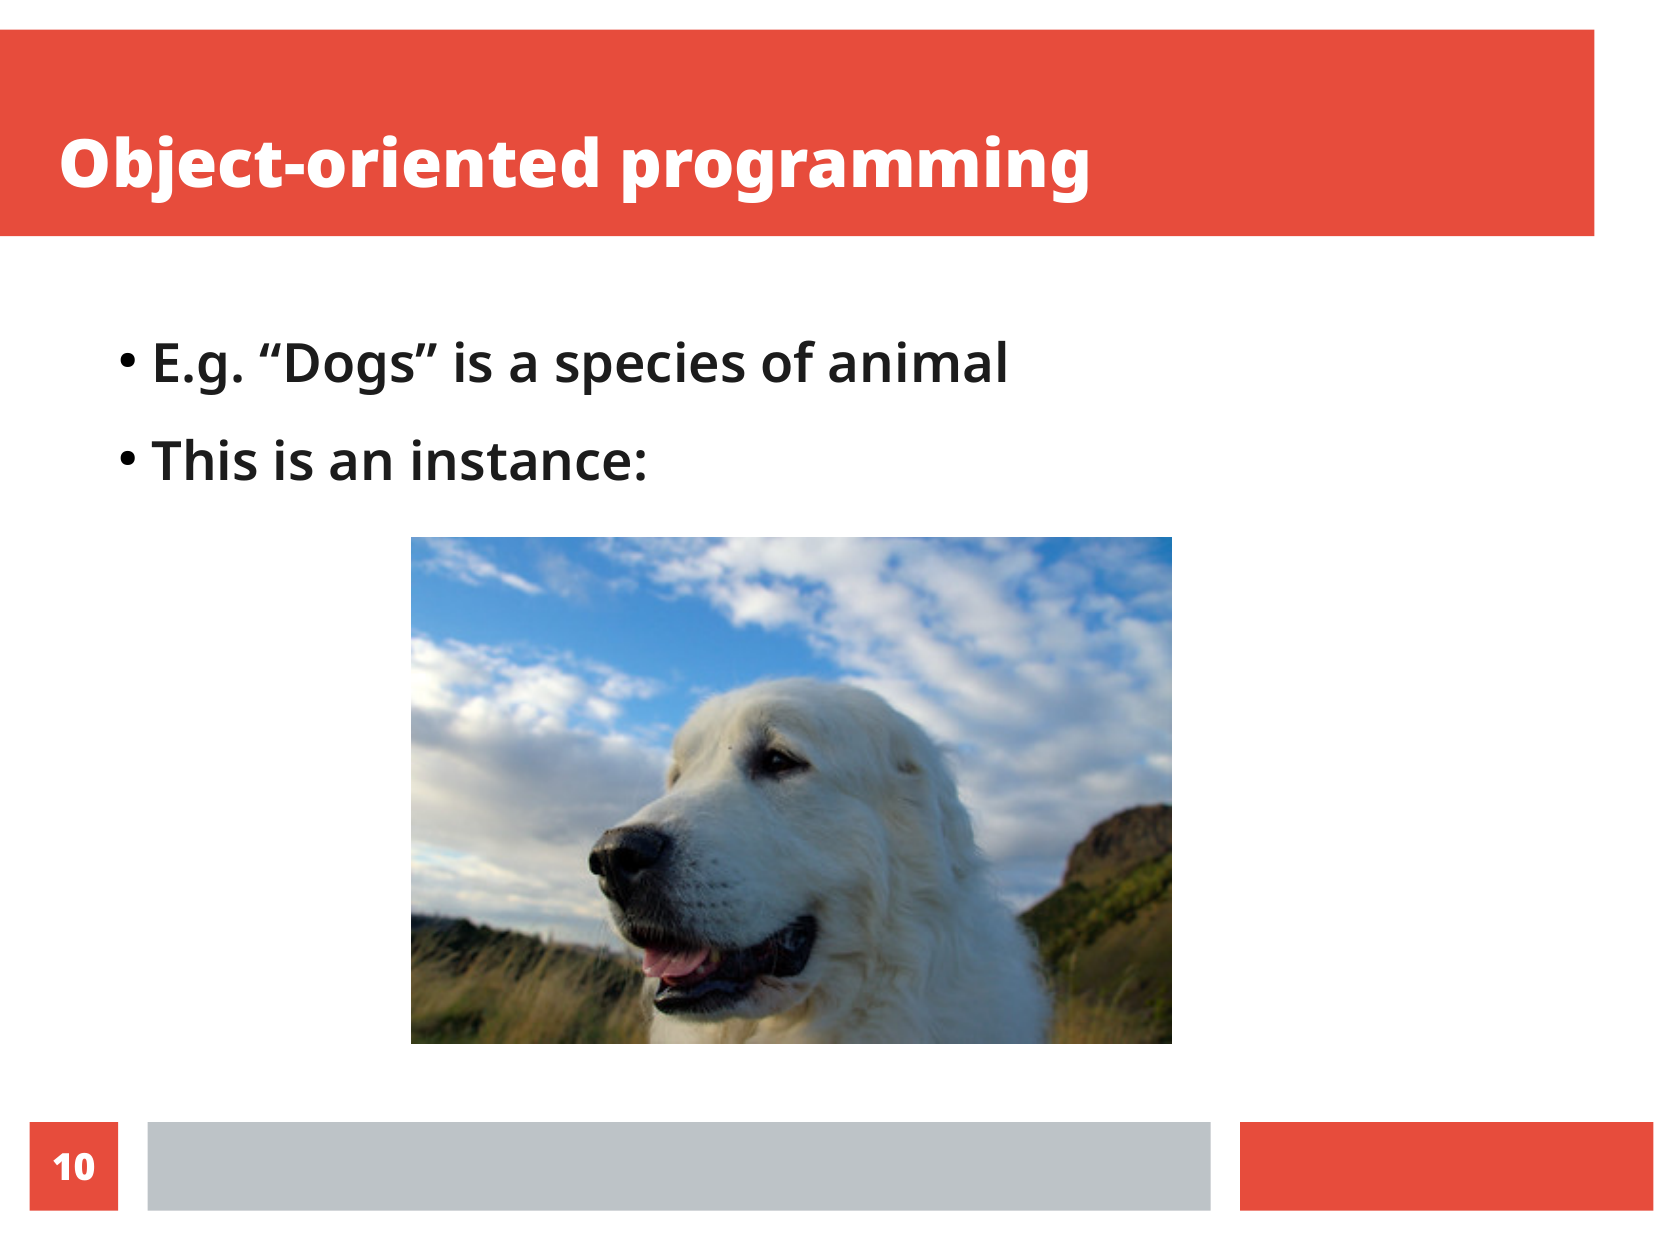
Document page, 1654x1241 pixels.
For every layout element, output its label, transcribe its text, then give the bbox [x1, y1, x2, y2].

picture [411, 537, 1172, 1045]
list E.g. “Dogs” is a species of animal This is an instance: [59, 324, 1565, 1093]
title Object-oriented programming [59, 59, 1595, 207]
